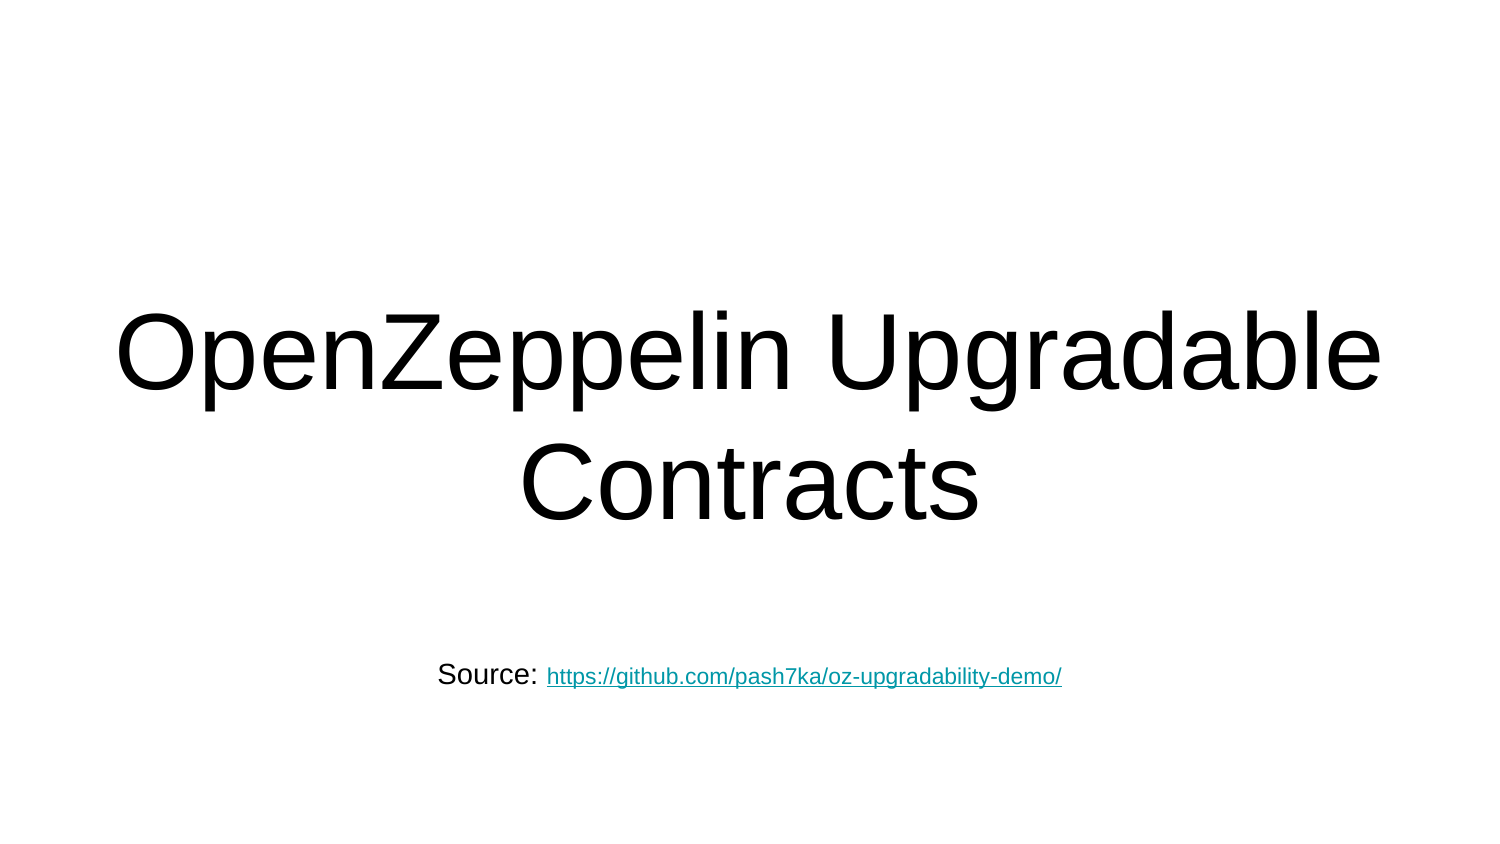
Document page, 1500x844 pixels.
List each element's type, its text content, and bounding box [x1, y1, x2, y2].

text_box Source: https://github.com/pash7ka/oz-upgradability-demo/ [212, 640, 1288, 723]
title OpenZeppelin Upgradable Contracts [51, 219, 1449, 556]
